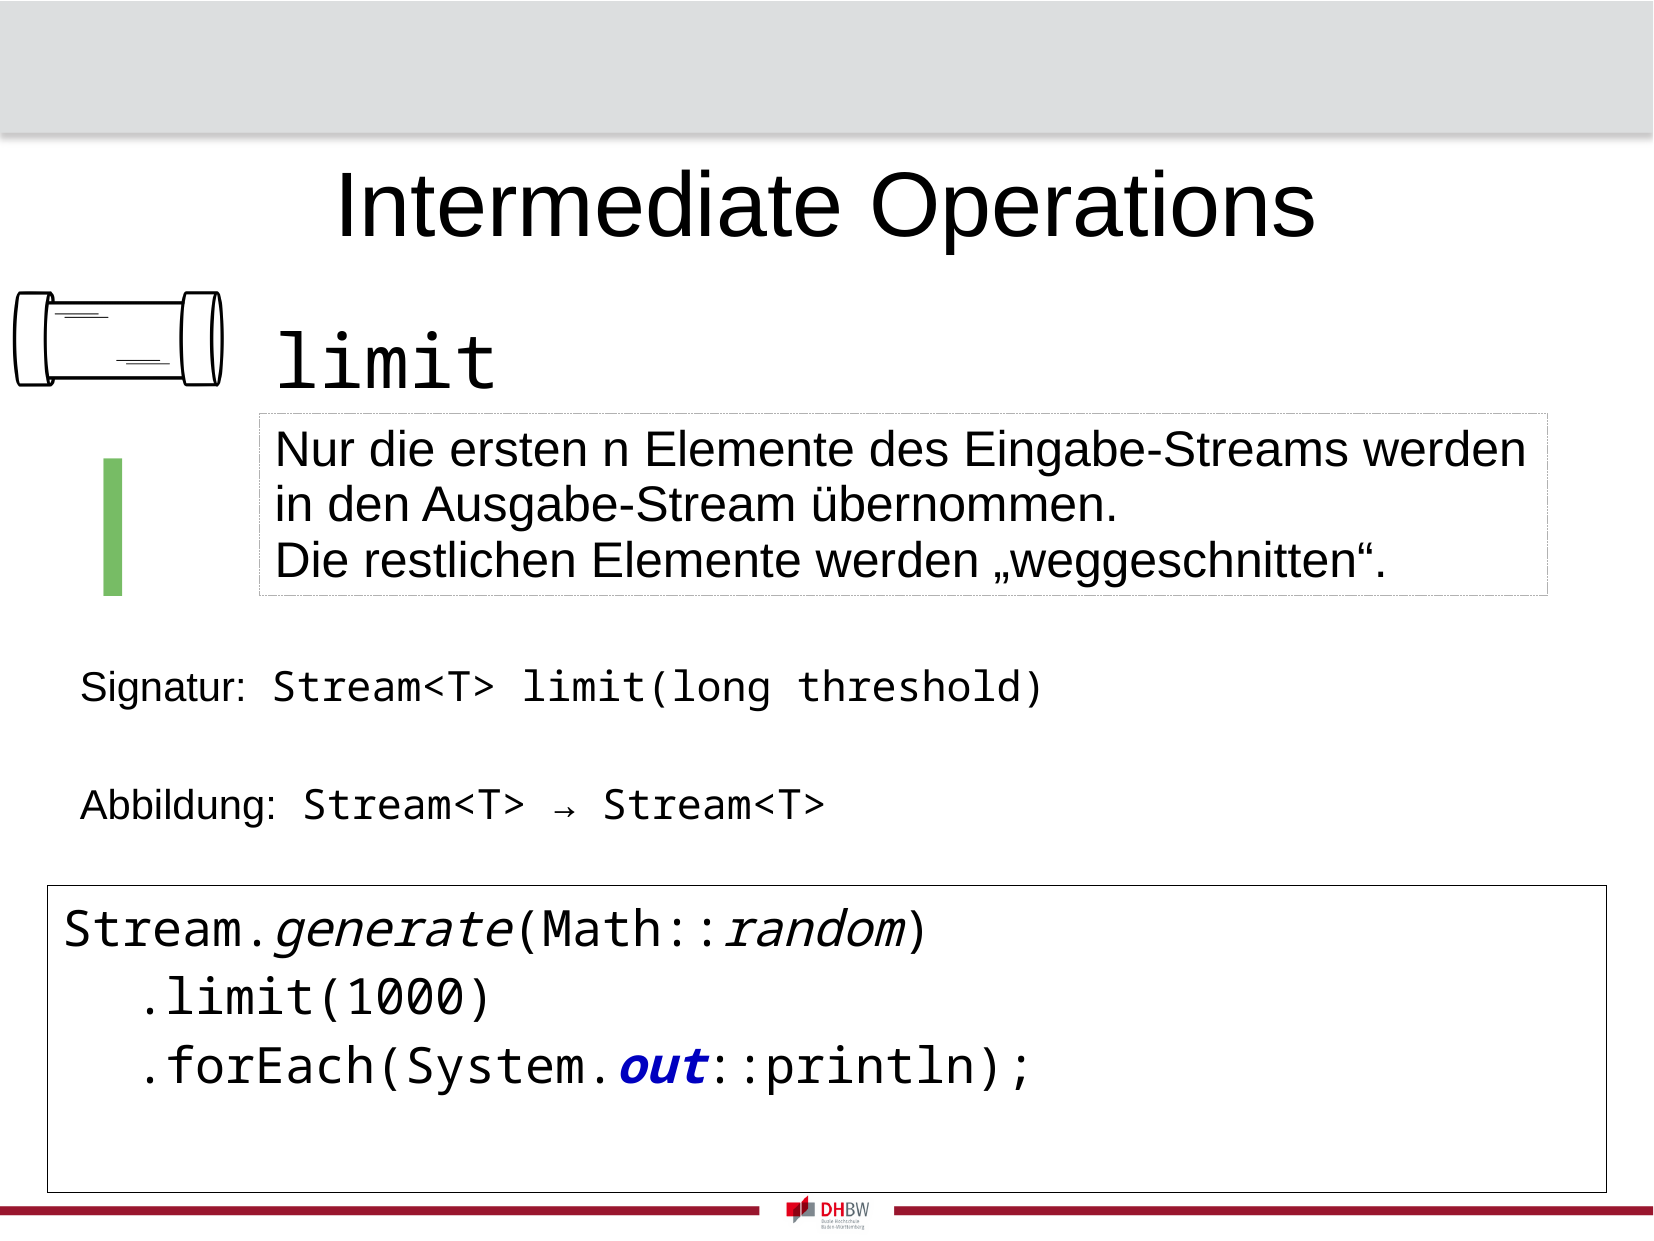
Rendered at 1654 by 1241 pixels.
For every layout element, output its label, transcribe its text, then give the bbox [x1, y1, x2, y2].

text_box Signatur: Stream<T> limit(long threshold) [64, 649, 998, 713]
title Intermediate Operations [82, 147, 1571, 257]
text_box Abbildung: Stream<T> → Stream<T> [64, 767, 798, 832]
text_box limit [259, 301, 626, 392]
text_box Stream.generate(Math::random) .limit(1000) .forEach(System.out::println); [47, 885, 1607, 1193]
text_box I [71, 408, 157, 647]
text_box Nur die ersten n Elemente des Eingabe-Streams werden in den Ausgabe-Stream übernommen. Die restlichen Elemente werden „weggeschnitten“. [259, 413, 1548, 596]
picture [0, 1, 1654, 1237]
